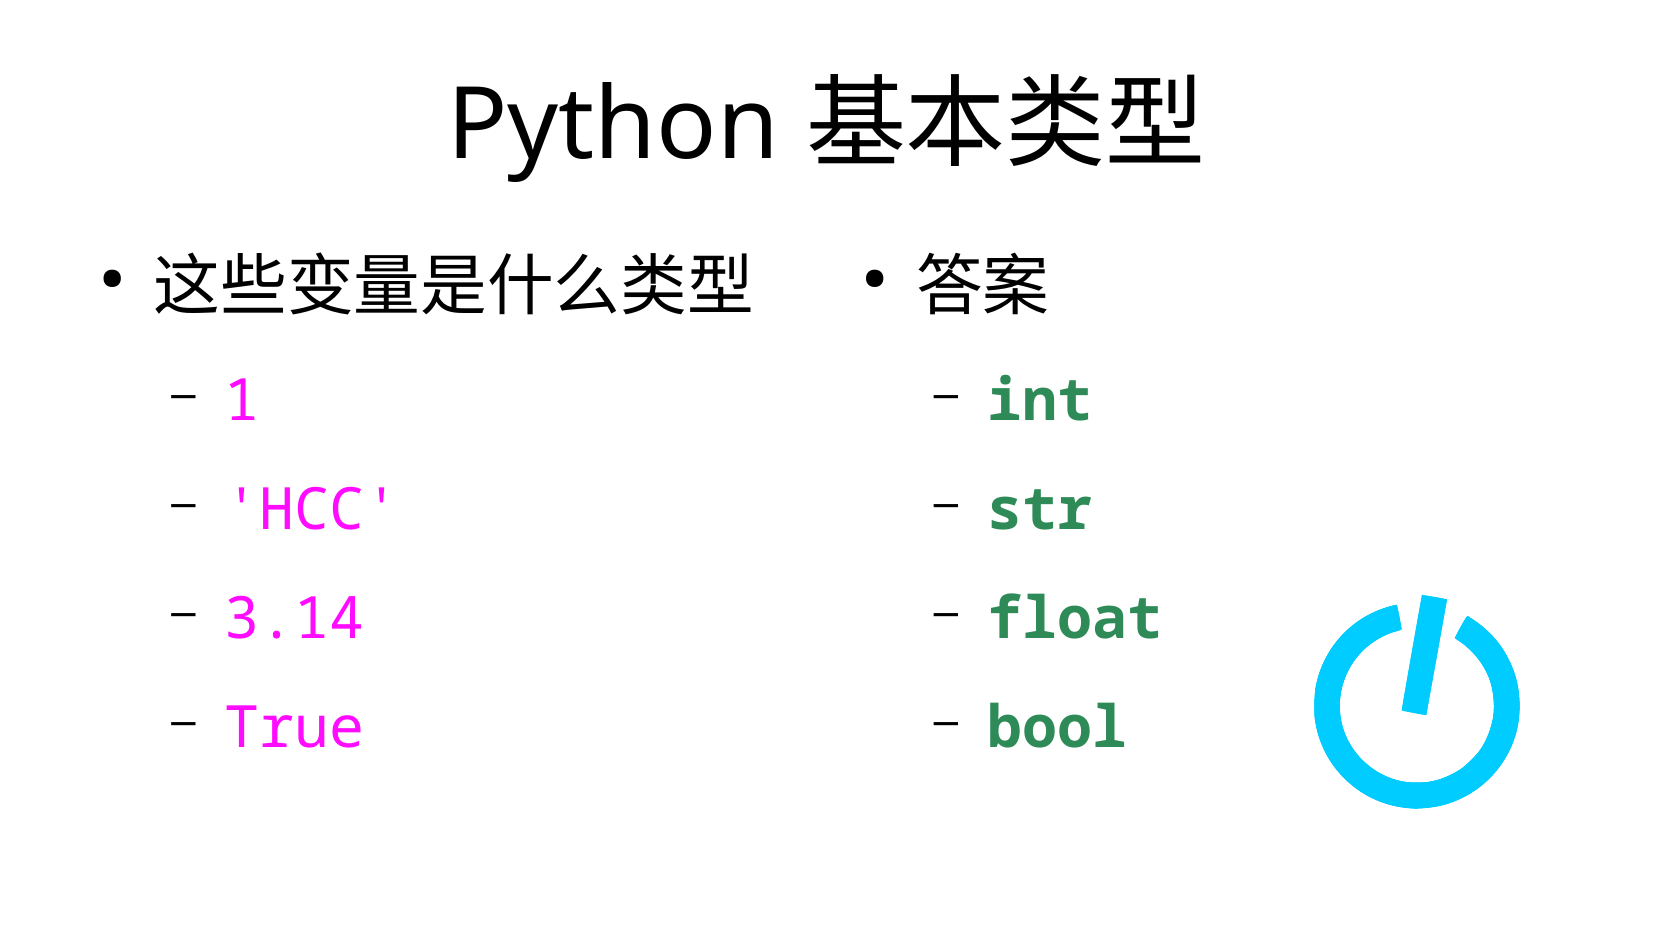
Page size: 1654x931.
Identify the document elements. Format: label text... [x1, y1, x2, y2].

list 这些变量是什么类型 1 'HCC' 3.14 True [82, 217, 809, 863]
title Python基本类型 [82, 37, 1571, 193]
list 答案 int str float bool [845, 217, 1572, 886]
